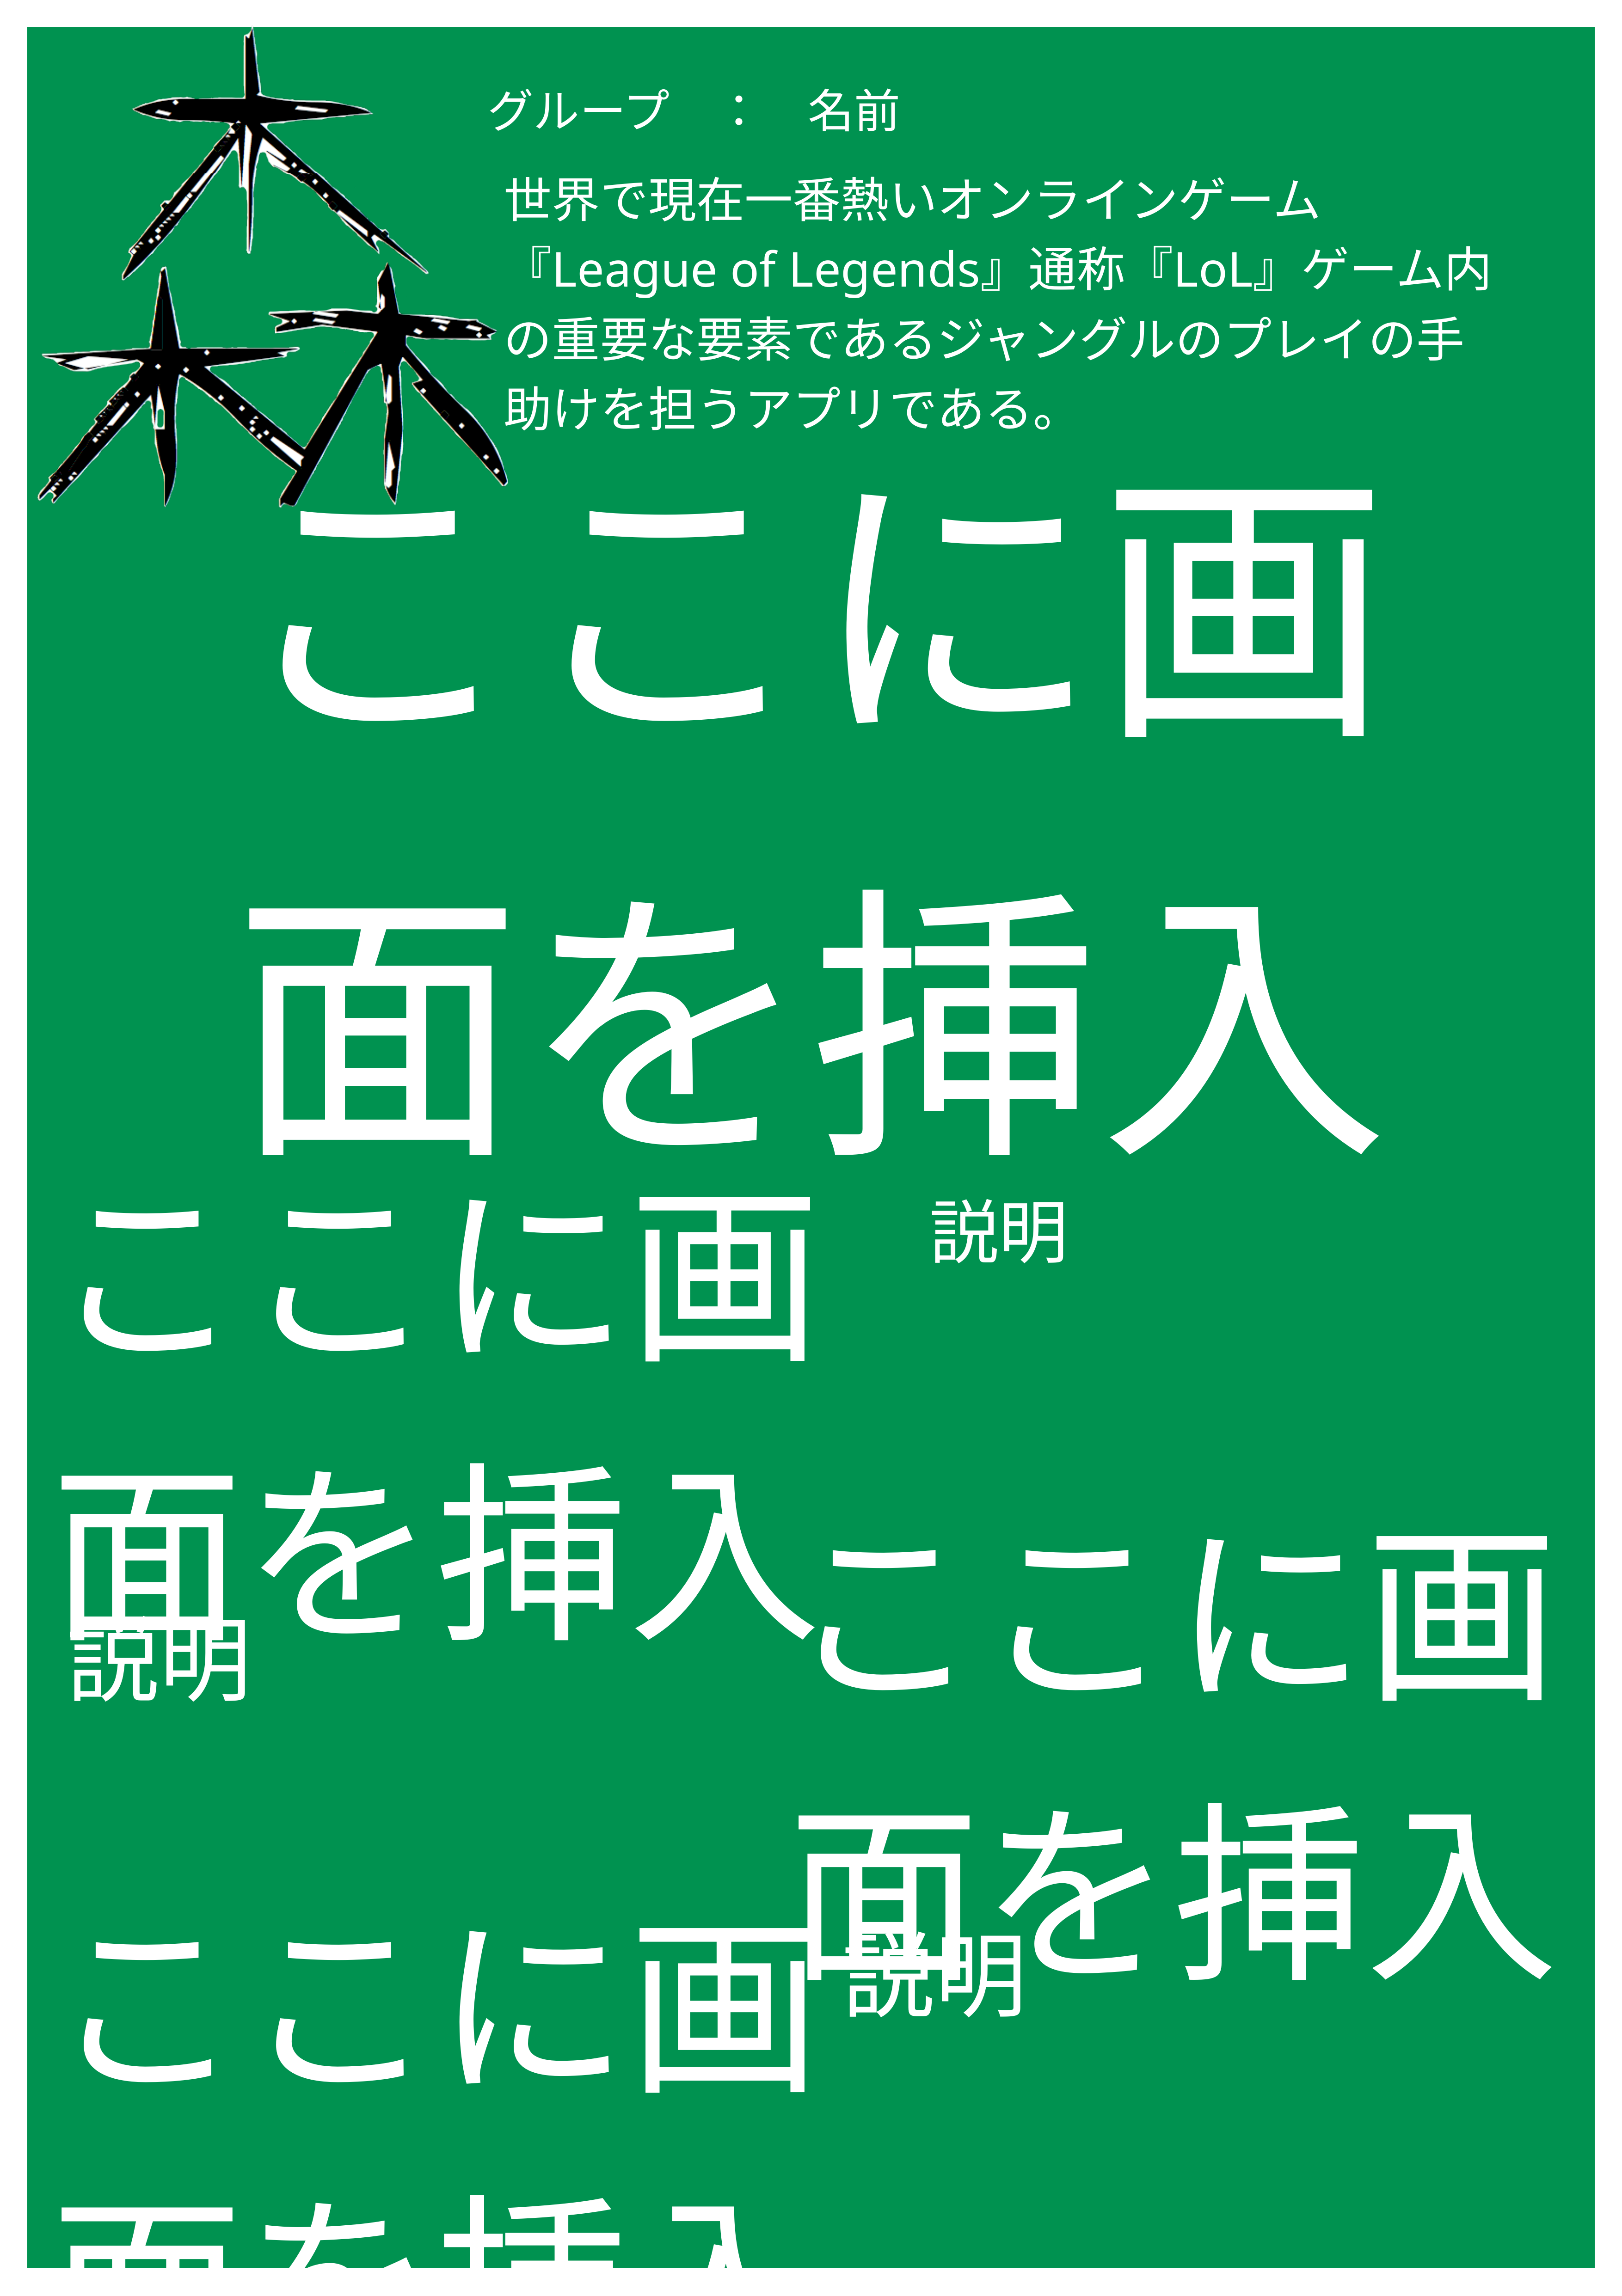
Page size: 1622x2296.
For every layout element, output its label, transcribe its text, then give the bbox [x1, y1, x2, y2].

text_box 説明 [923, 1174, 1497, 1250]
text_box ここに画面を挿入 [780, 1458, 1606, 1851]
picture [27, 24, 516, 514]
text_box 説明 [836, 1898, 1464, 1998]
text_box グループ ： 名前 [516, 71, 1513, 124]
text_box ここに画面を挿入 [856, 1998, 868, 2007]
text_box 説明 [60, 1583, 688, 1683]
subtitle ここに画面を挿入 [105, 508, 1517, 1086]
text_box ここに画面を挿入 [43, 1850, 868, 2243]
text_box 世界で現在一番熱いオンラインゲーム『League of Legends』通称『LoL』ゲーム内の重要な要素であるジャングルのプレイの手助けを担うアプリである。 [516, 158, 1518, 435]
text_box ここに画面を挿入 [43, 1119, 868, 1512]
